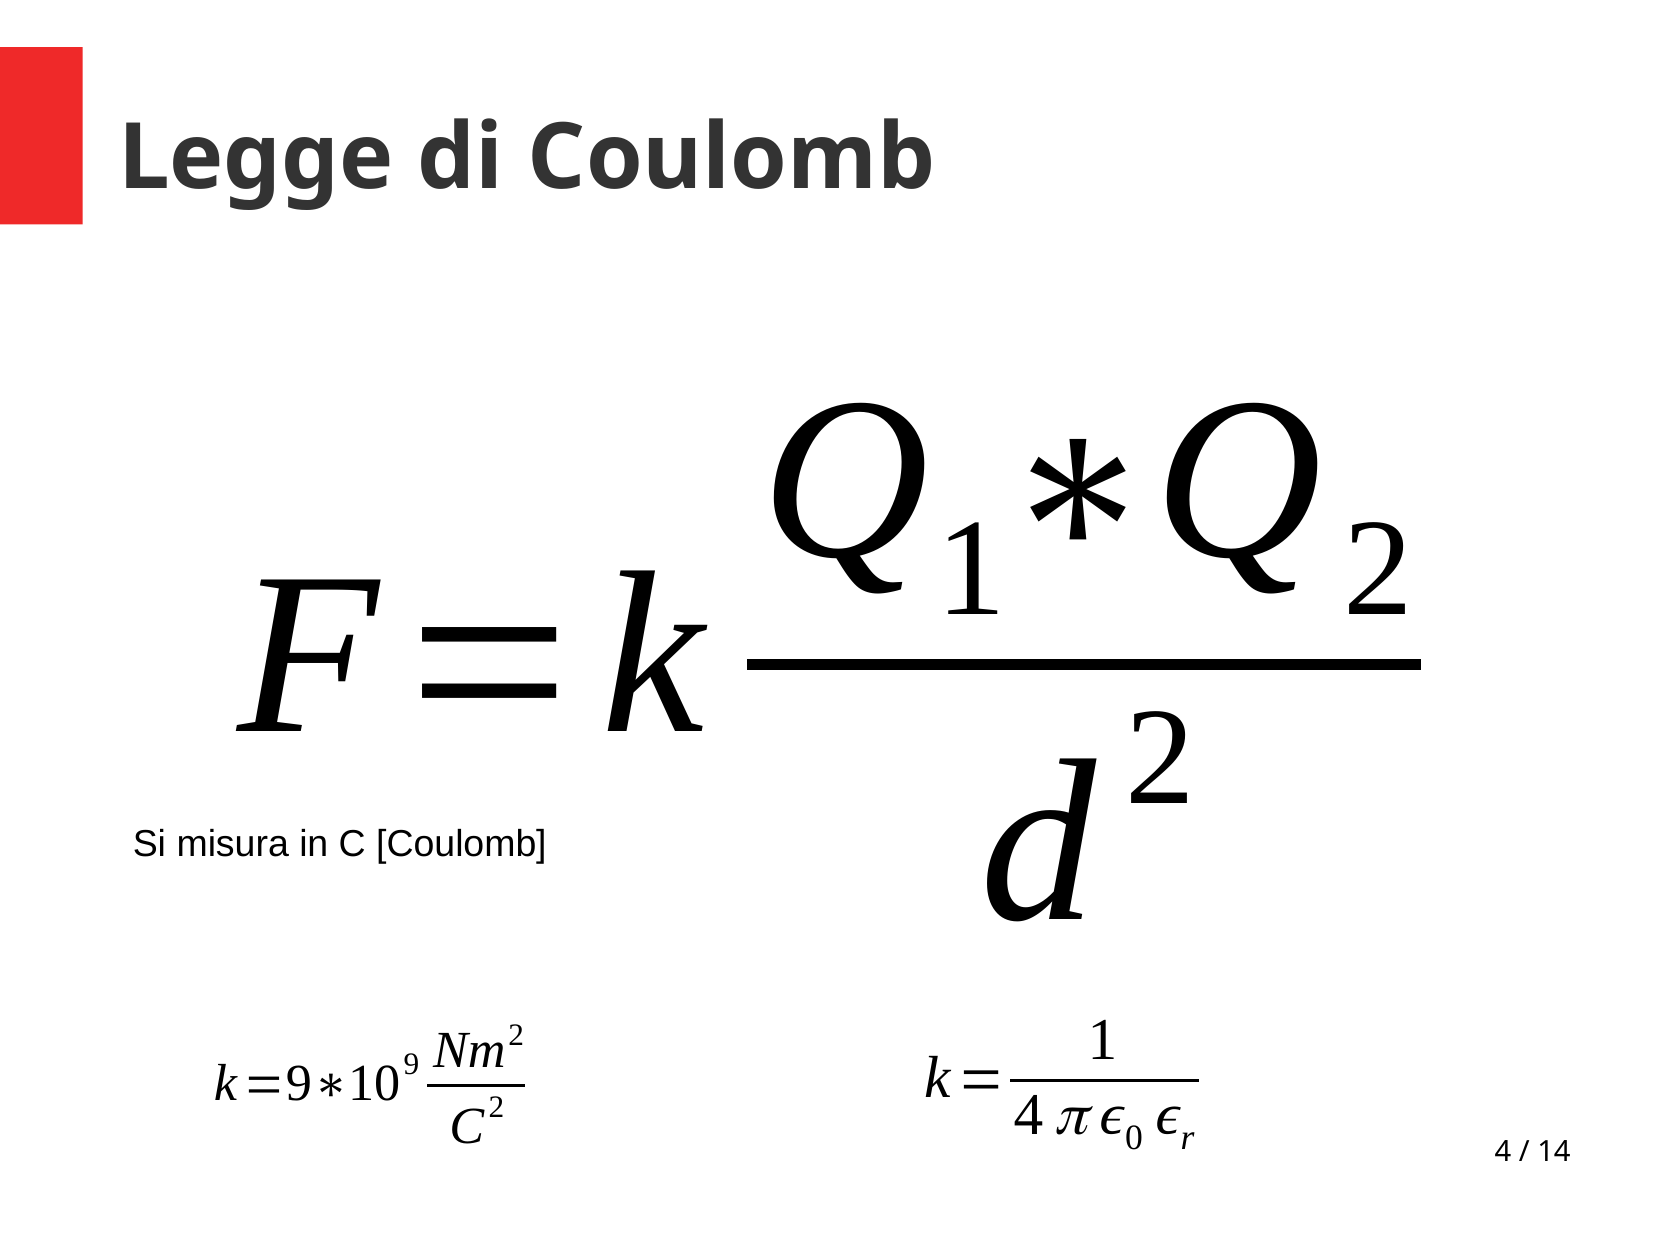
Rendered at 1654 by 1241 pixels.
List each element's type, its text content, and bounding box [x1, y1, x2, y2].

chart [200, 1015, 541, 1154]
chart [165, 353, 1489, 969]
title Legge di Coulomb [118, 49, 1571, 257]
chart [909, 1008, 1216, 1158]
text_box Si misura in C [Coulomb] [118, 814, 638, 872]
